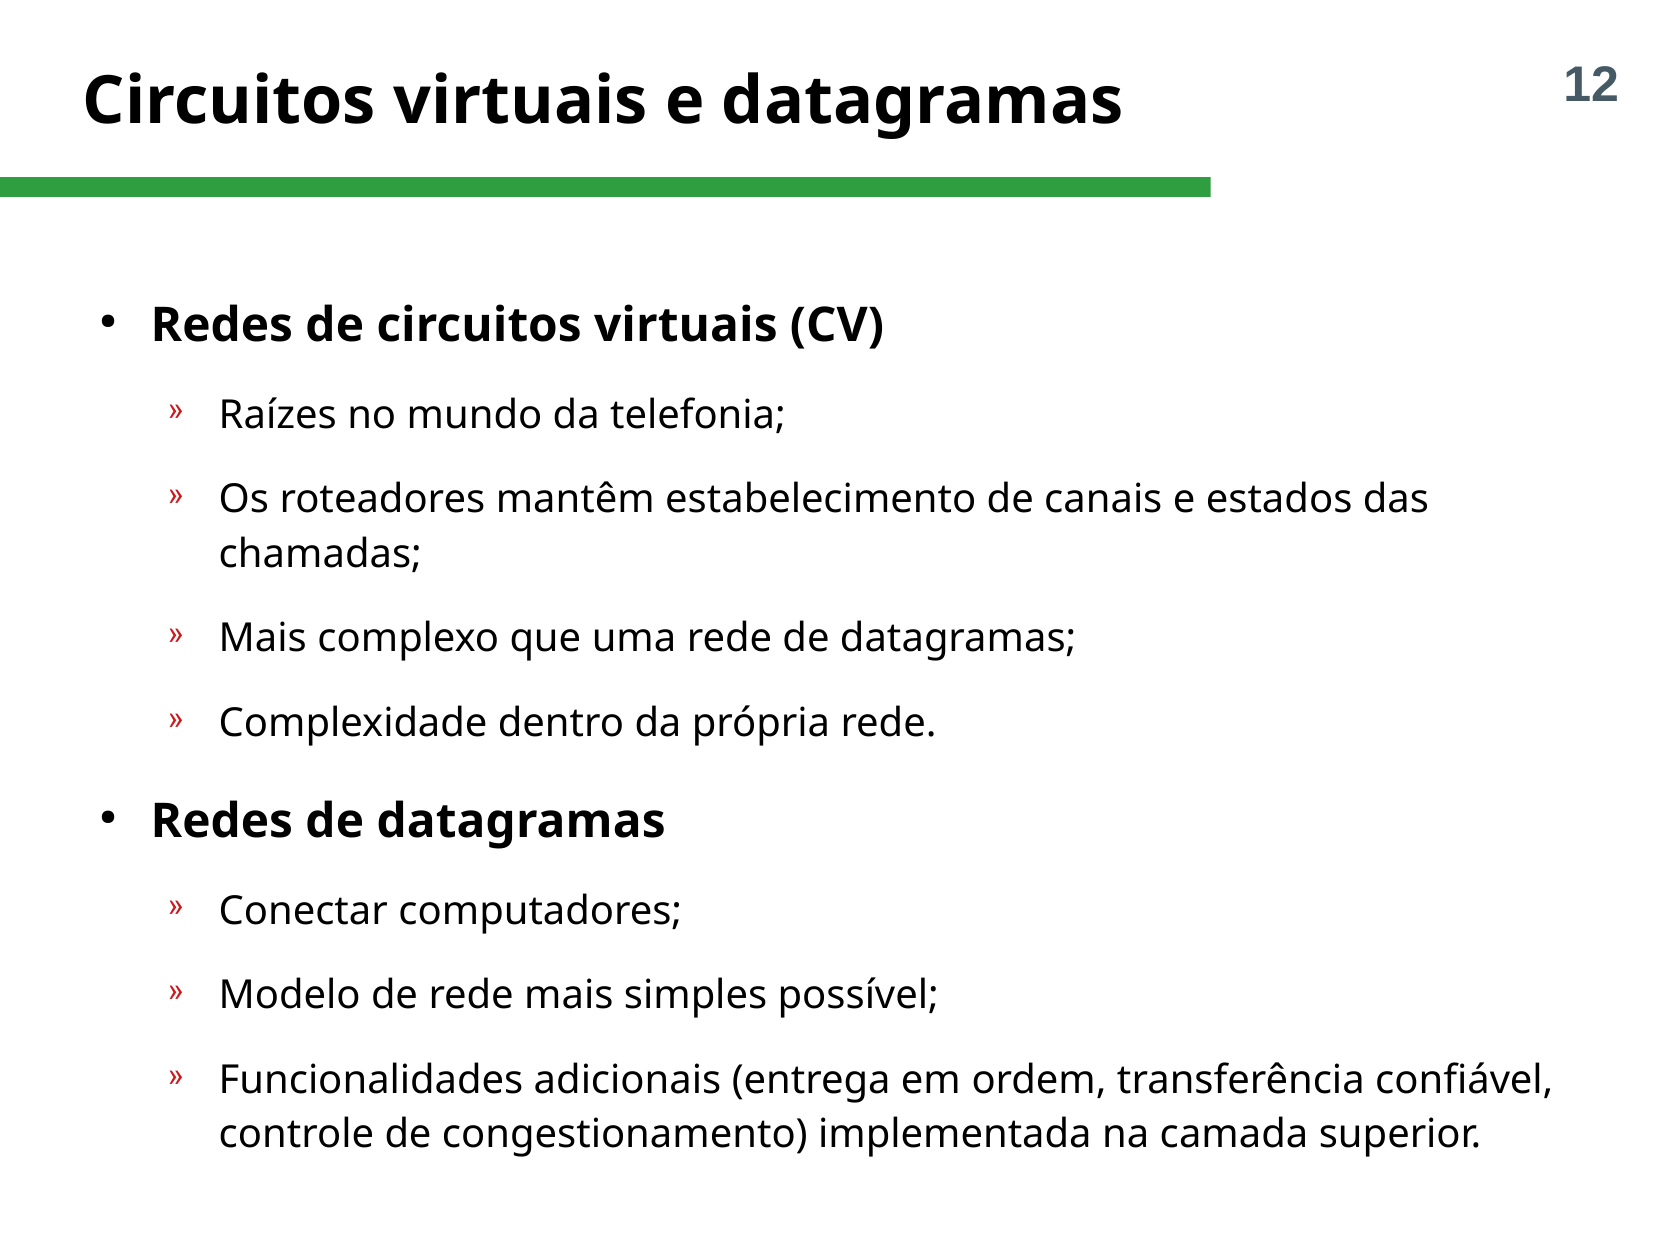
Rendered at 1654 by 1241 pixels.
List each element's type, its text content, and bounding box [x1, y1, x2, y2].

list Redes de circuitos virtuais (CV) Raízes no mundo da telefonia; Os roteadores mantêm estabelecimento de canais e estados das chamadas; Mais complexo que uma rede de datagramas; Complexidade dentro da própria rede. Redes de datagramas Conectar computadores; Modelo de rede mais simples possível; Funcionalidades adicionais (entrega em ordem, transferência confiável, controle de congestionamento) implementada na camada superior. [82, 290, 1571, 1211]
title Circuitos virtuais e datagramas [82, 0, 1300, 202]
